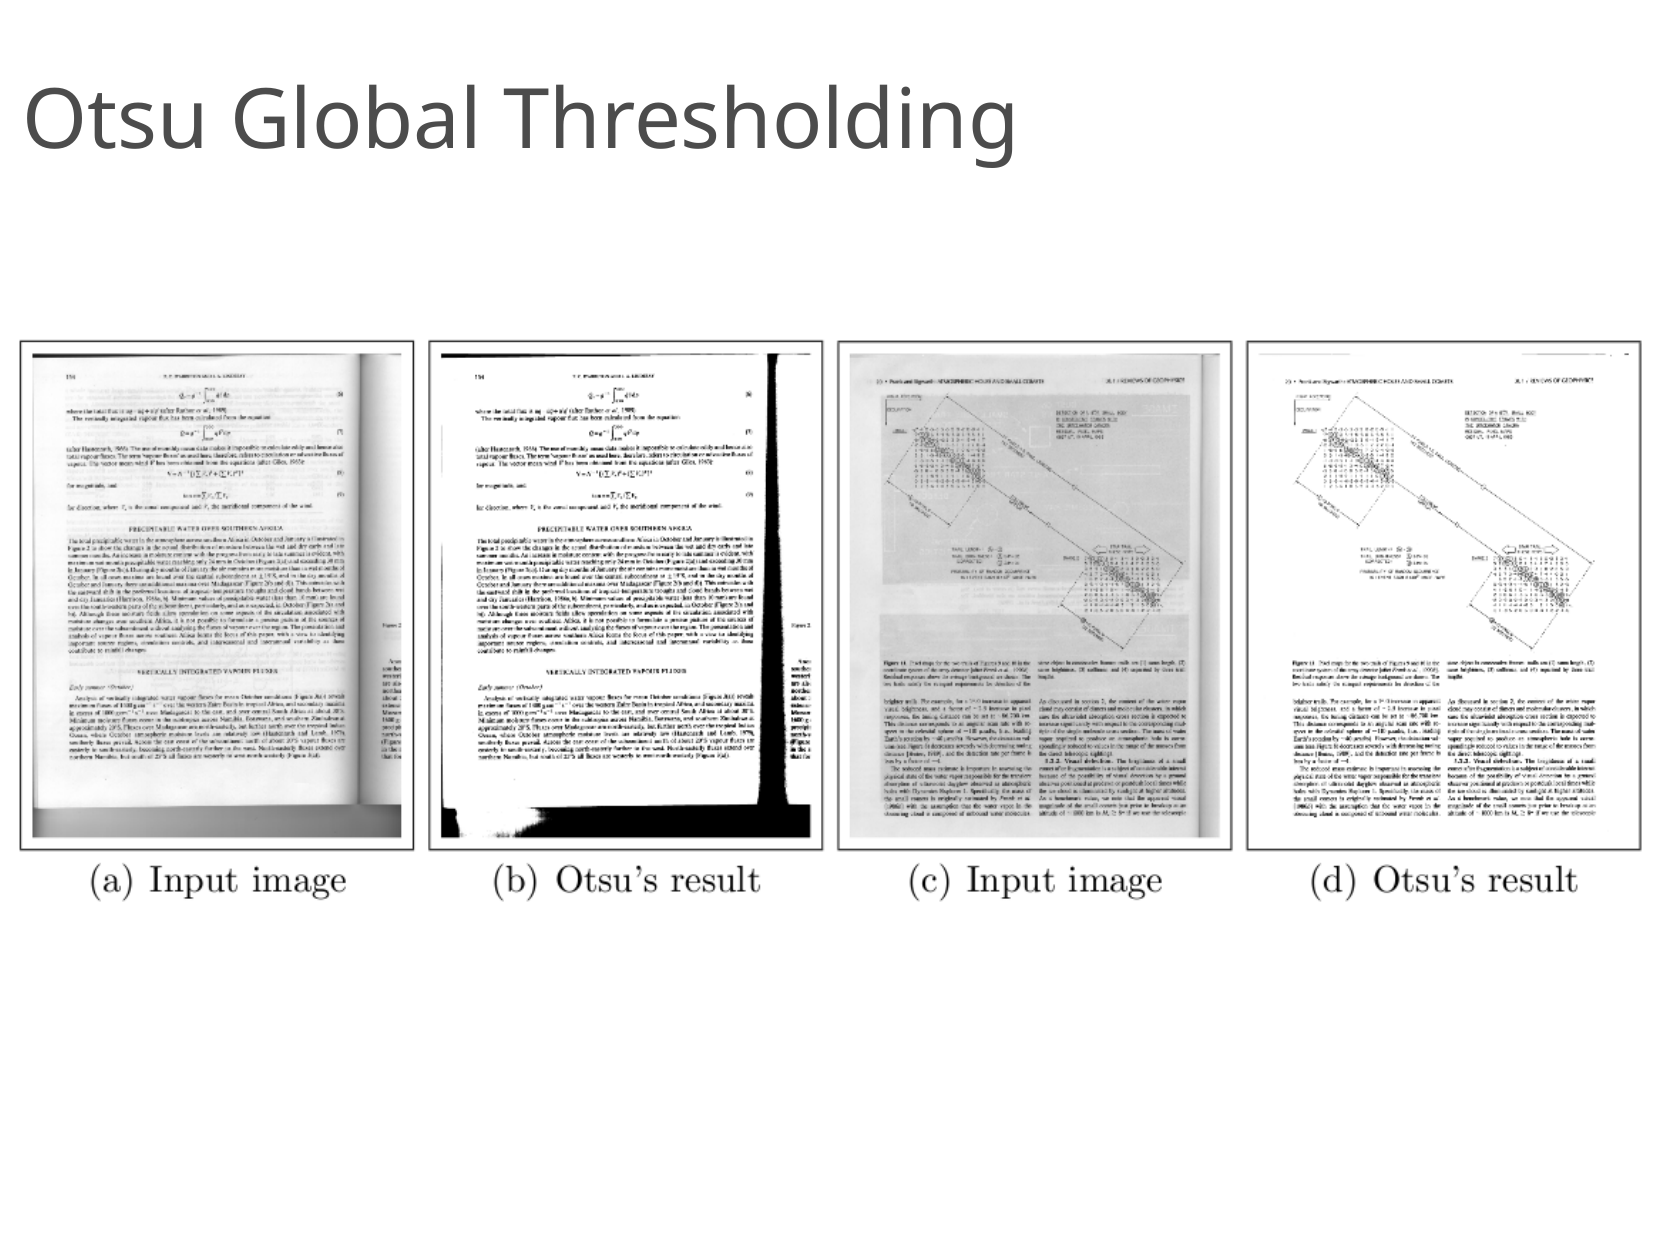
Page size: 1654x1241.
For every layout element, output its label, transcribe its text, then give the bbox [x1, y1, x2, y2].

picture [17, 338, 1646, 906]
title Otsu Global Thresholding [22, 26, 1654, 205]
